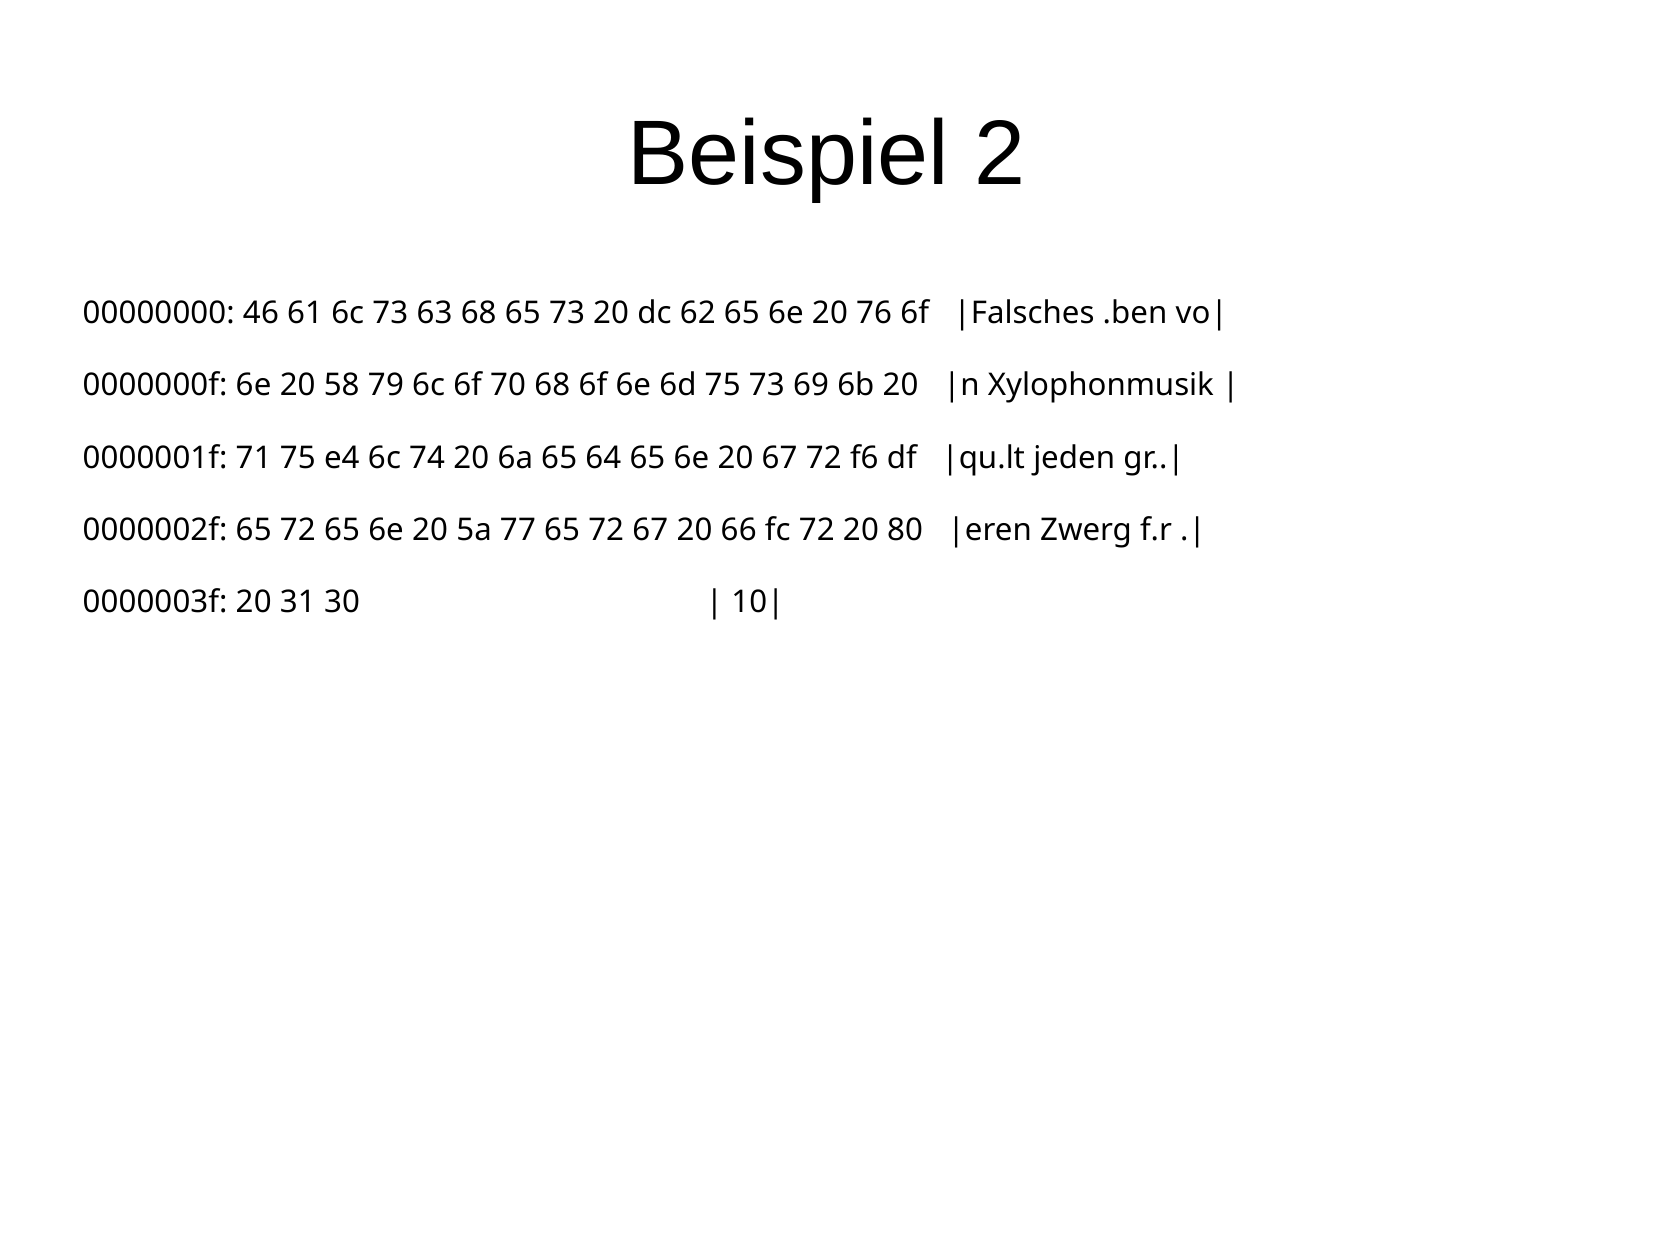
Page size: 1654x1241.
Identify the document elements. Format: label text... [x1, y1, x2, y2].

list 00000000: 46 61 6c 73 63 68 65 73 20 dc 62 65 6e 20 76 6f |Falsches .ben vo| 0000000f: 6e 20 58 79 6c 6f 70 68 6f 6e 6d 75 73 69 6b 20 |n Xylophonmusik | 0000001f: 71 75 e4 6c 74 20 6a 65 64 65 6e 20 67 72 f6 df |qu.lt jeden gr..| 0000002f: 65 72 65 6e 20 5a 77 65 72 67 20 66 fc 72 20 80 |eren Zwerg f.r .| 0000003f: 20 31 30 | 10| [82, 290, 1571, 1010]
title Beispiel 2 [82, 49, 1571, 257]
